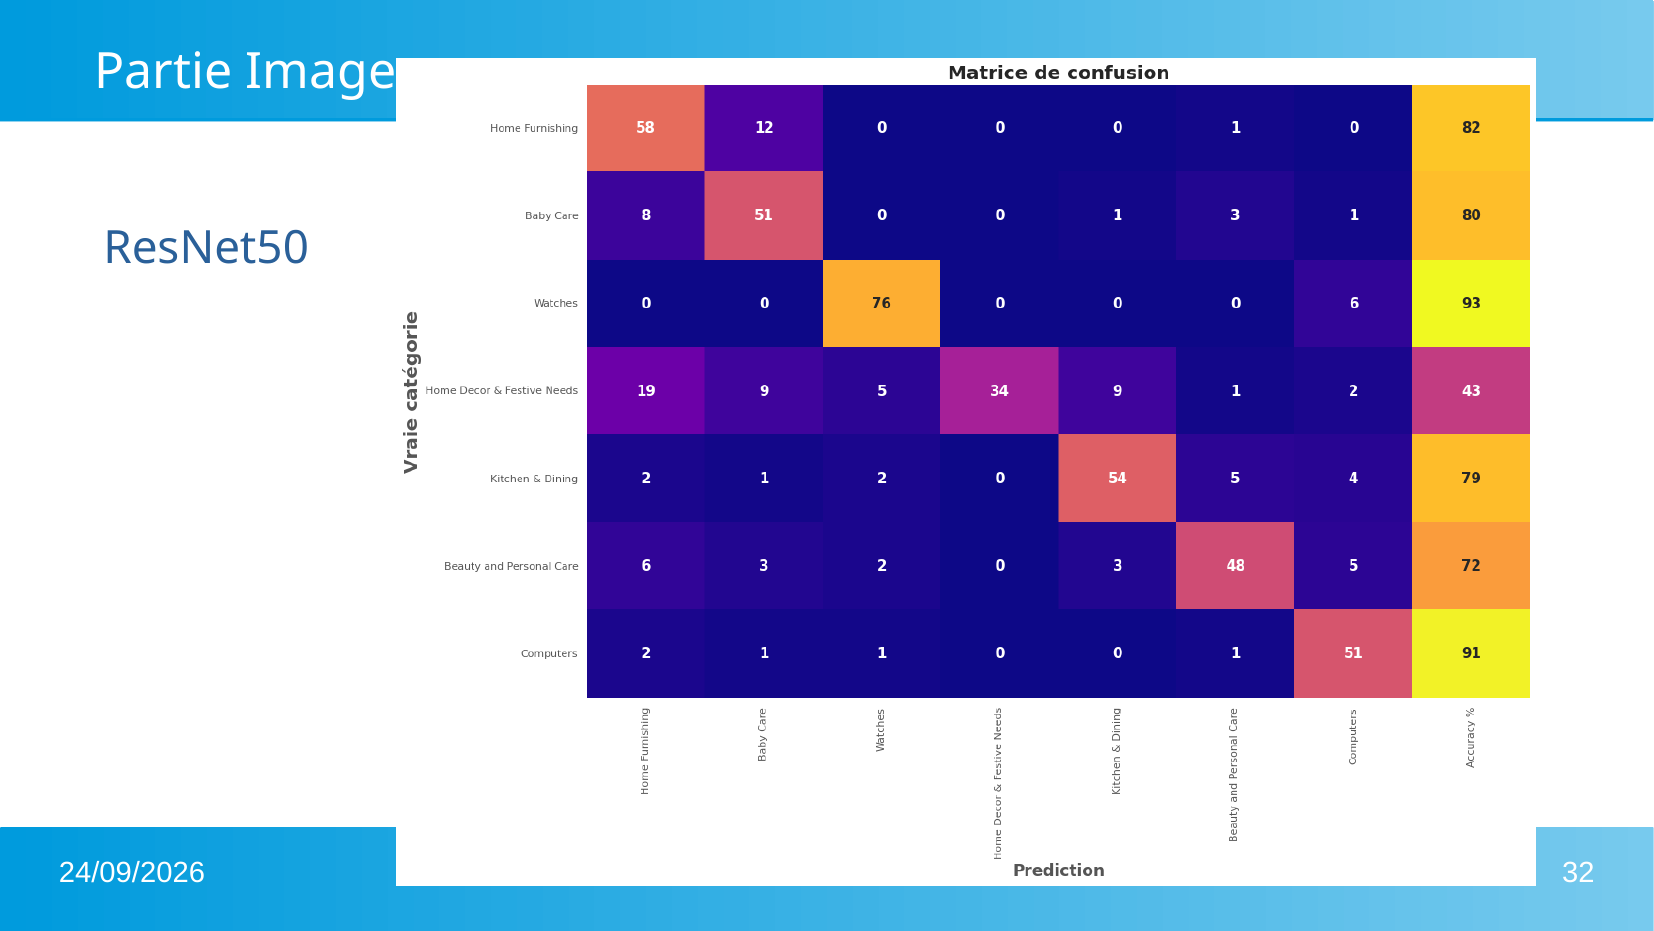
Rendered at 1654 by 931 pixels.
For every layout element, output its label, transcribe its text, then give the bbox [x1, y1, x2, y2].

picture [396, 58, 1536, 886]
title Partie Image [59, 29, 1595, 108]
text_box ResNet50 [88, 206, 355, 325]
